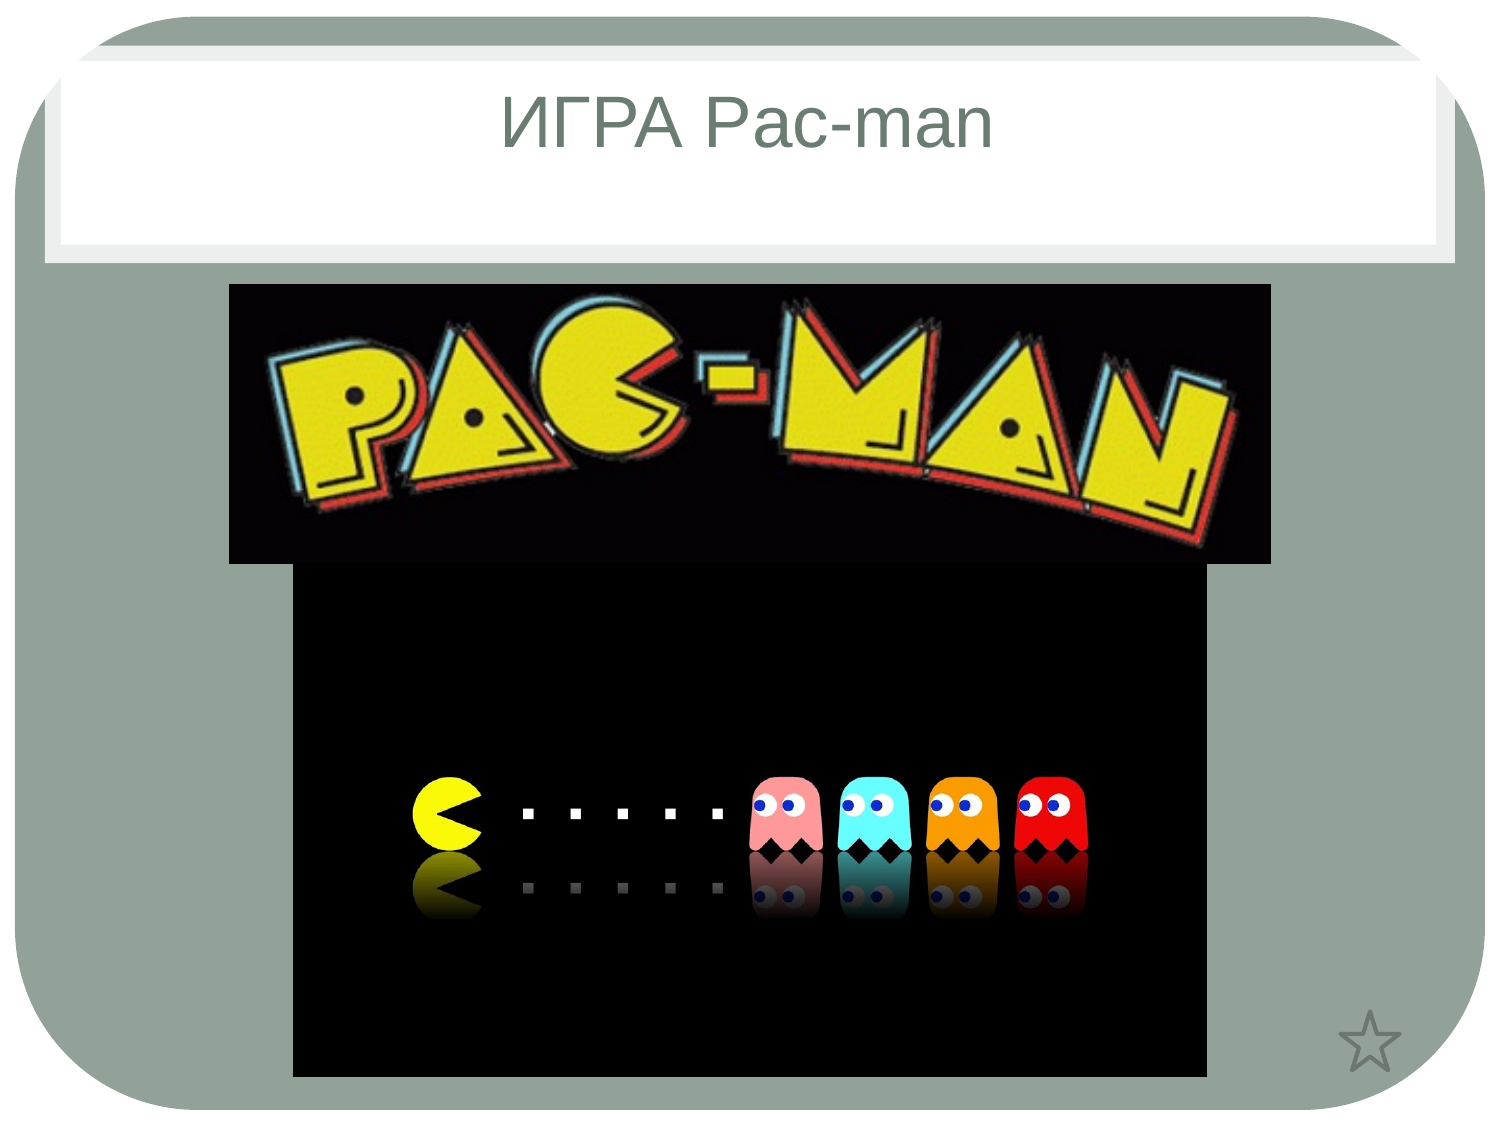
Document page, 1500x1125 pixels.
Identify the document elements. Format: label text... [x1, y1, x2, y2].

text_box [1340, 1011, 1400, 1071]
picture [229, 284, 1271, 1077]
title ИГРА Pac-man [69, 66, 1425, 238]
